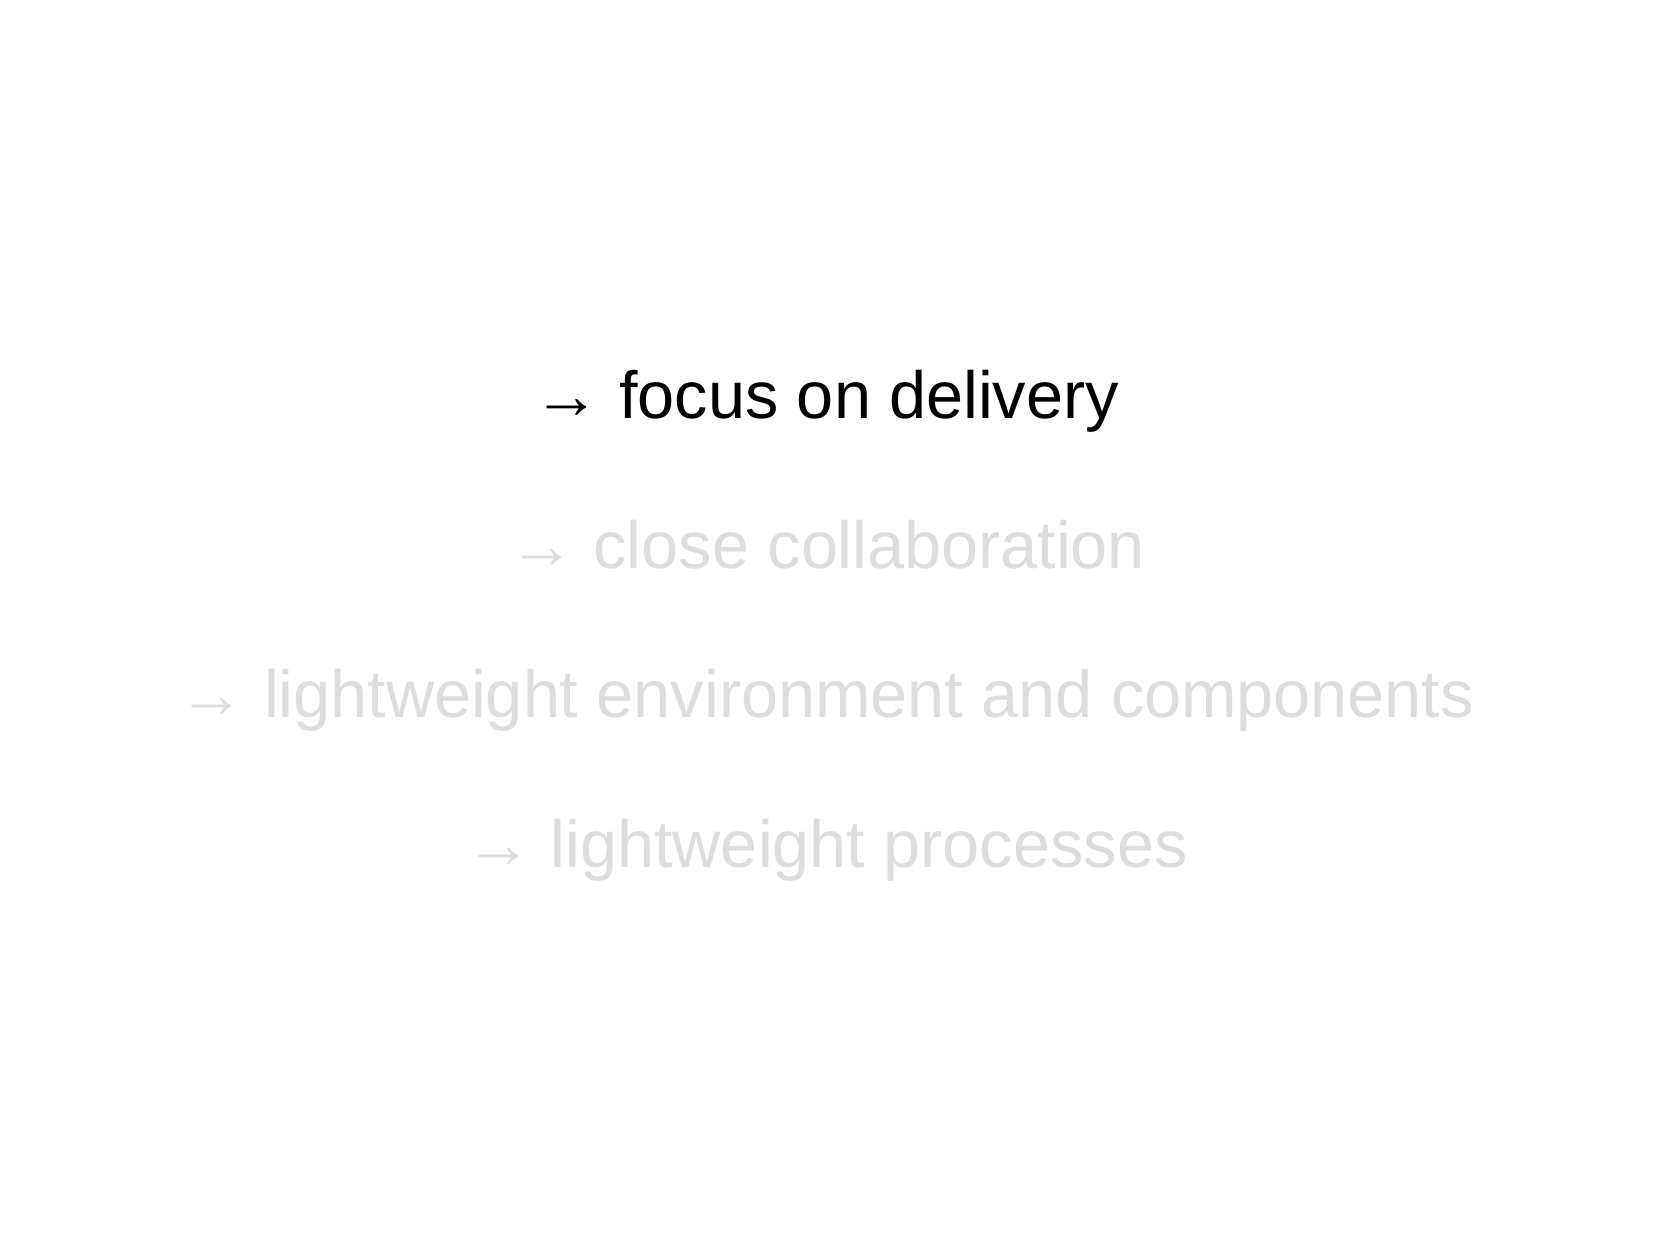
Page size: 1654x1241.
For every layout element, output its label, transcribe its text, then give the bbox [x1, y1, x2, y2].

subtitle → focus on delivery → close collaboration → lightweight environment and components → lightweight processes [82, 140, 1571, 1101]
